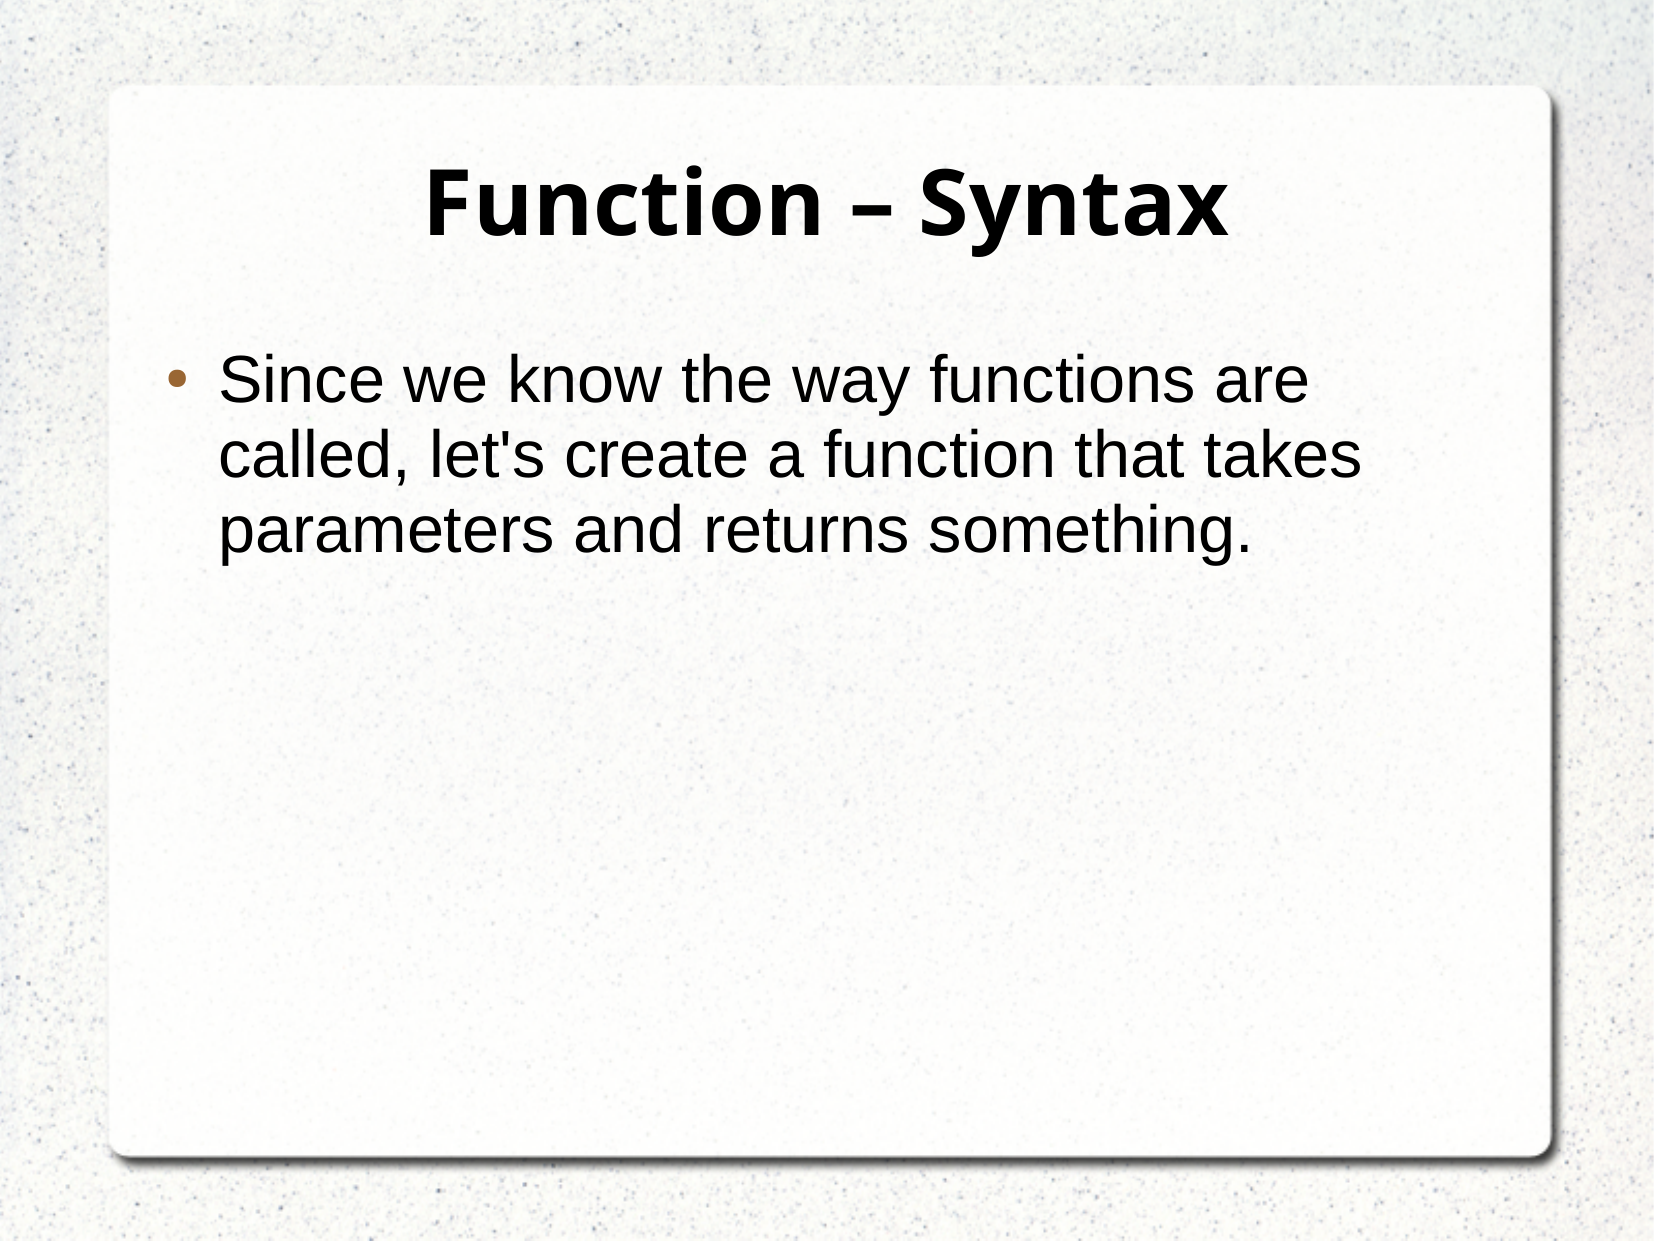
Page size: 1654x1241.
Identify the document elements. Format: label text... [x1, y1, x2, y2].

list Since we know the way functions are called, let's create a function that takes parameters and returns something. [147, 342, 1506, 978]
picture [0, 0, 1654, 1241]
title Function – Syntax [118, 96, 1536, 304]
